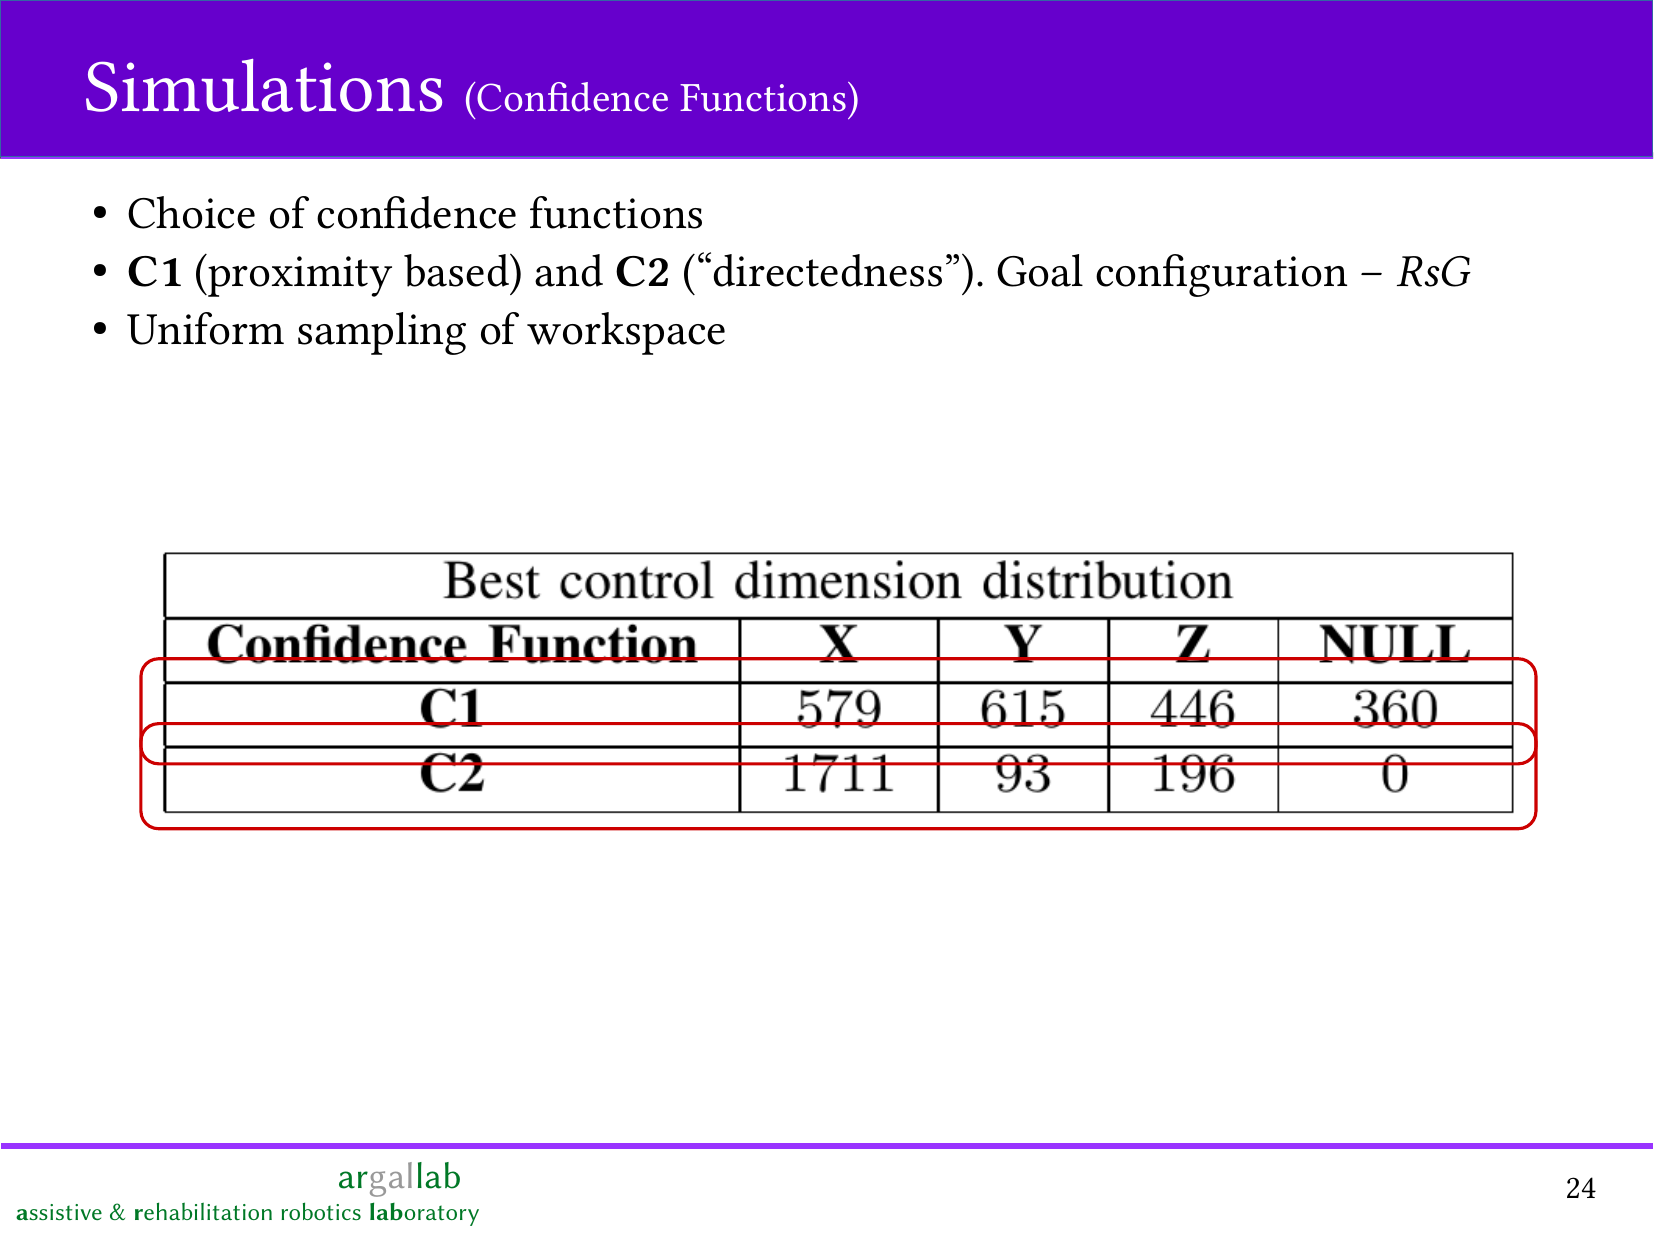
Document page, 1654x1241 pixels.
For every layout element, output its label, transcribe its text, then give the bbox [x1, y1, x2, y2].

text_box [140, 658, 1537, 829]
text_box Choice of confidence functions C1 (proximity based) and C2 (“directedness”). Goal configuration – RsG Uniform sampling of workspace [77, 179, 1636, 365]
text_box Simulations (Confidence Functions) [69, 36, 1621, 138]
picture [101, 523, 1570, 854]
